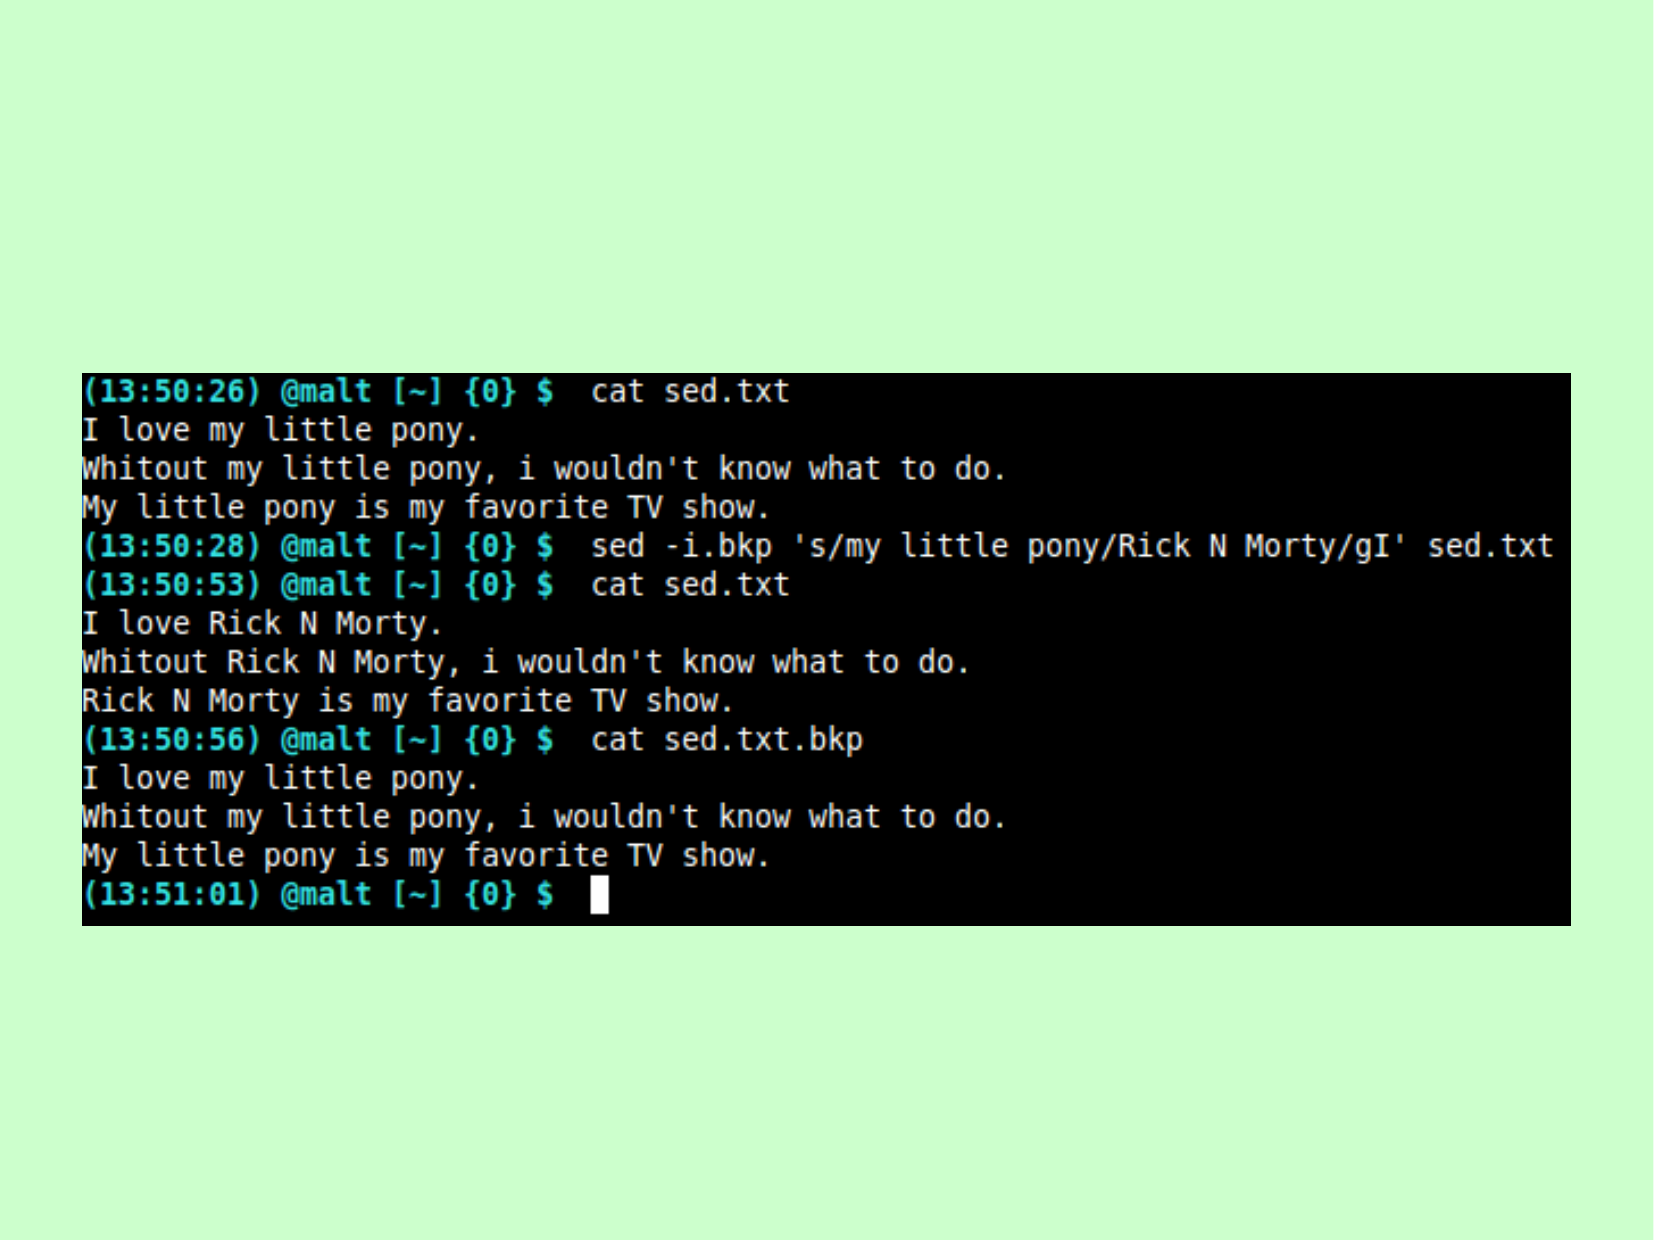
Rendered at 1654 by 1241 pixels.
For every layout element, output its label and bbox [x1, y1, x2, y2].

picture [82, 373, 1571, 926]
